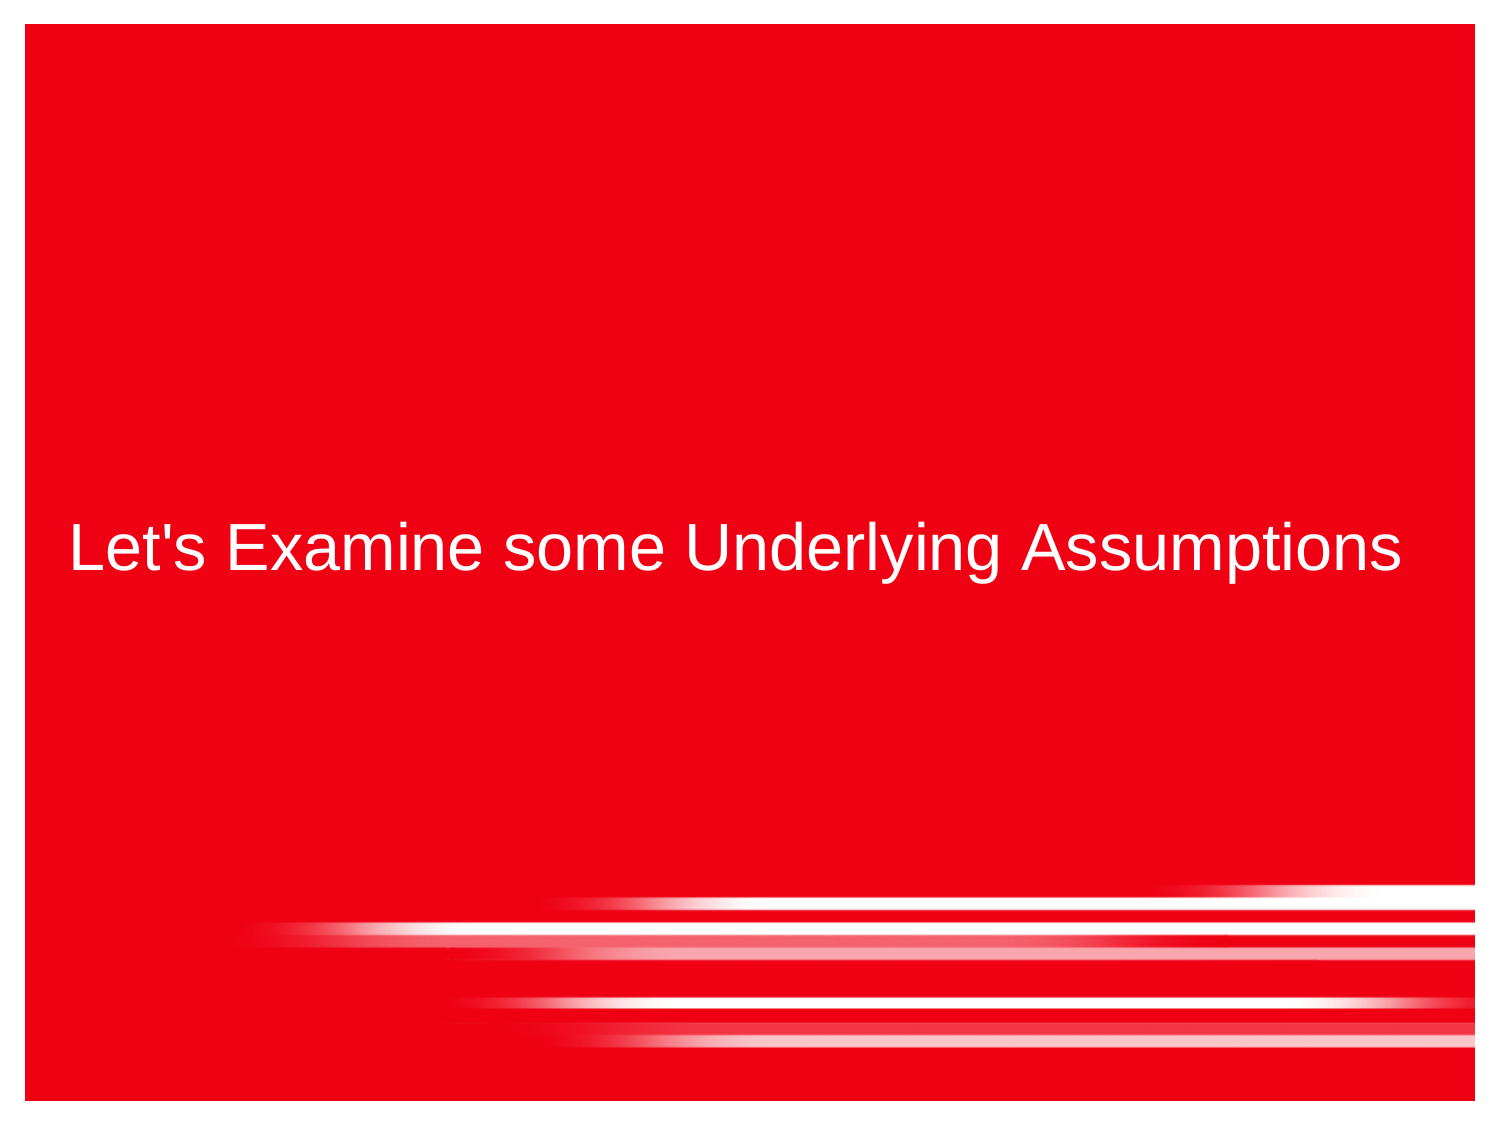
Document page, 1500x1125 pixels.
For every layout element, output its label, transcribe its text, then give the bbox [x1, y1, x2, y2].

picture [25, 24, 1475, 1101]
title Let's Examine some Underlying Assumptions [53, 449, 1404, 638]
